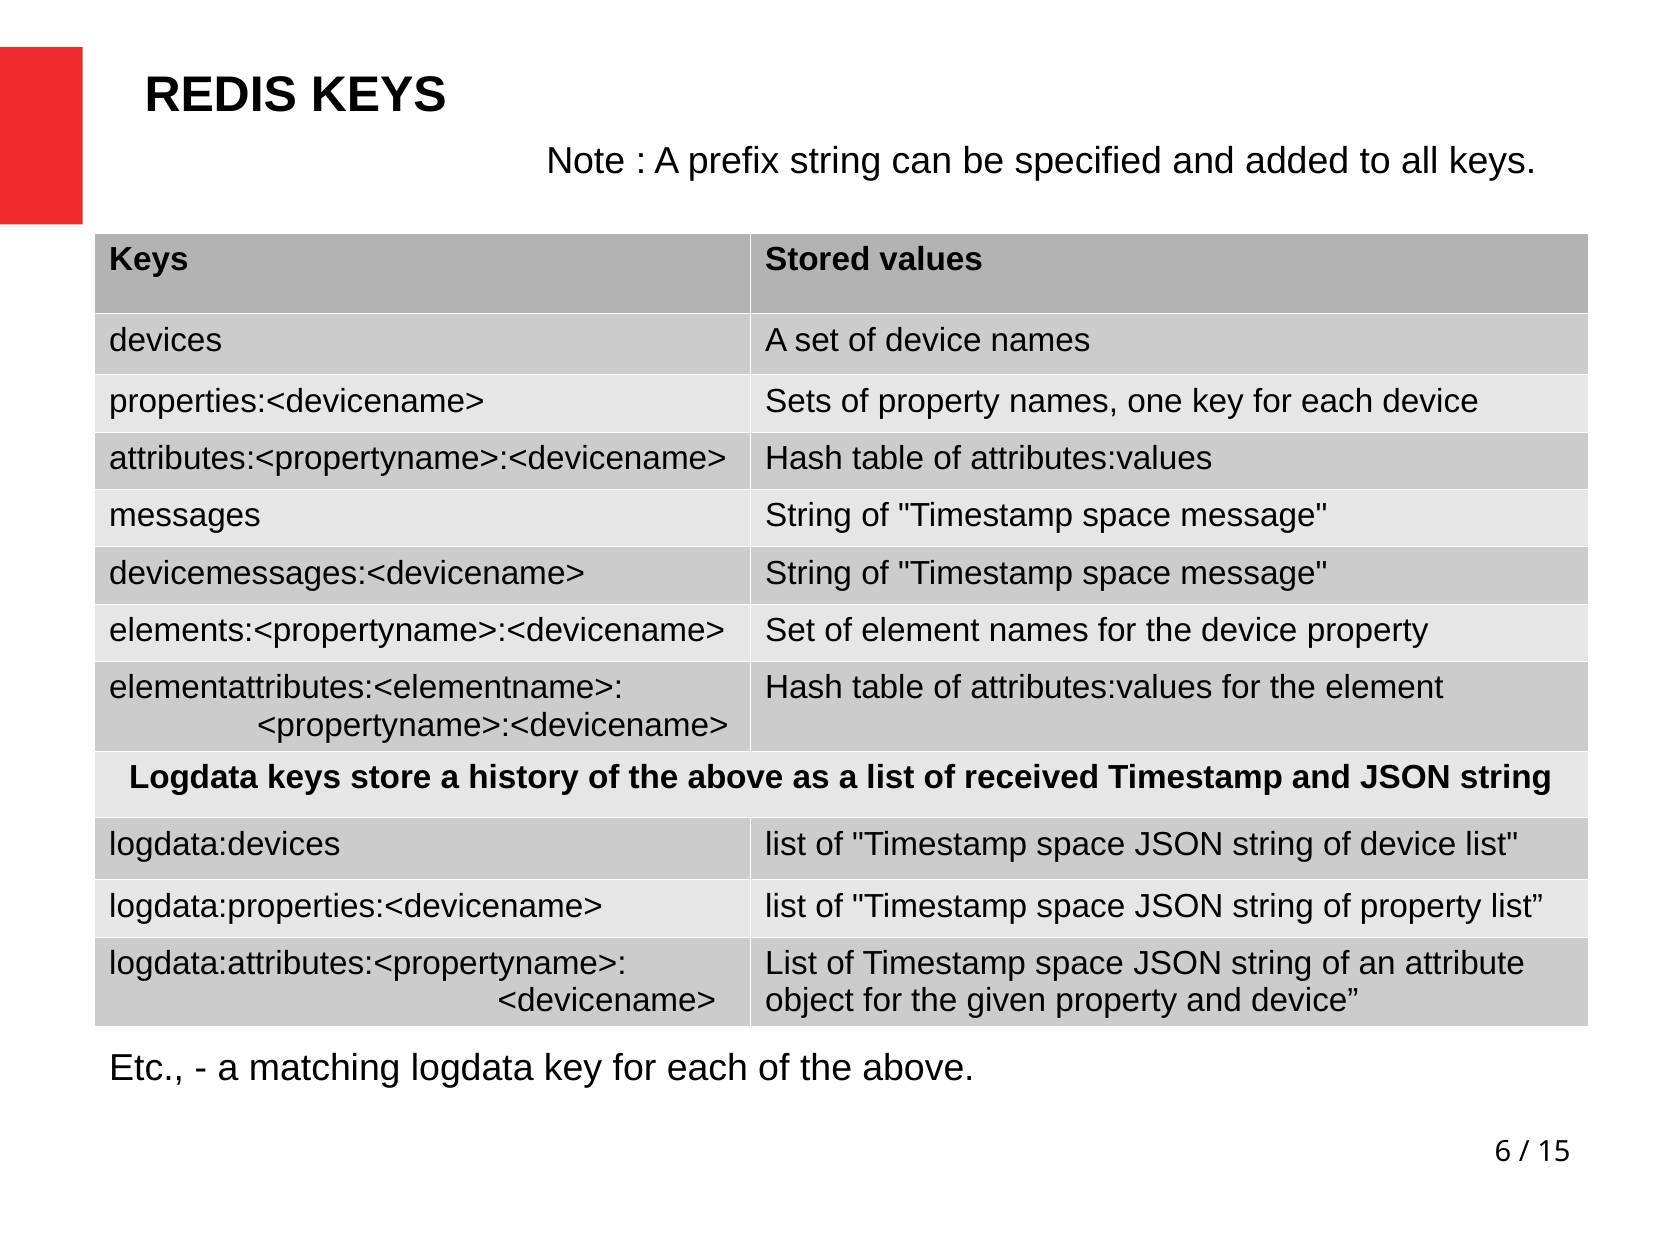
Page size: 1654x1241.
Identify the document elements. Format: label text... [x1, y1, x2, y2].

text_box REDIS KEYS [129, 59, 839, 130]
table_cell devices [95, 314, 750, 374]
table_cell Hash table of attributes:values for the element [751, 662, 1588, 751]
table_cell A set of device names [751, 314, 1588, 374]
table_cell list of "Timestamp space JSON string of property list” [751, 880, 1588, 937]
table_cell elementattributes:<elementname>: <propertyname>:<devicename> [95, 662, 750, 751]
table_cell Sets of property names, one key for each device [751, 375, 1588, 432]
table_cell list of "Timestamp space JSON string of device list" [751, 818, 1588, 879]
table_cell logdata:properties:<devicename> [95, 880, 750, 937]
table_cell logdata:attributes:<propertyname>: <devicename> [95, 938, 750, 1026]
table_cell messages [95, 490, 750, 546]
table_header Stored values [751, 234, 1588, 313]
table_cell attributes:<propertyname>:<devicename> [95, 433, 750, 489]
text_box Note : A prefix string can be specified and added to all keys. [531, 132, 1571, 201]
table_cell elements:<propertyname>:<devicename> [95, 605, 750, 661]
table_cell String of "Timestamp space message" [751, 490, 1588, 546]
table_cell Set of element names for the device property [751, 605, 1588, 661]
table_cell Logdata keys store a history of the above as a list of received Timestamp and JSON string [95, 752, 1588, 817]
table_cell String of "Timestamp space message" [751, 547, 1588, 604]
table_cell properties:<devicename> [95, 375, 750, 432]
text_box Etc., - a matching logdata key for each of the above. [94, 1039, 1099, 1097]
table_cell logdata:devices [95, 818, 750, 879]
table_cell devicemessages:<devicename> [95, 547, 750, 604]
table_cell List of Timestamp space JSON string of an attribute object for the given property and device” [751, 938, 1588, 1026]
table_cell Hash table of attributes:values [751, 433, 1588, 489]
table_header Keys [95, 234, 750, 313]
